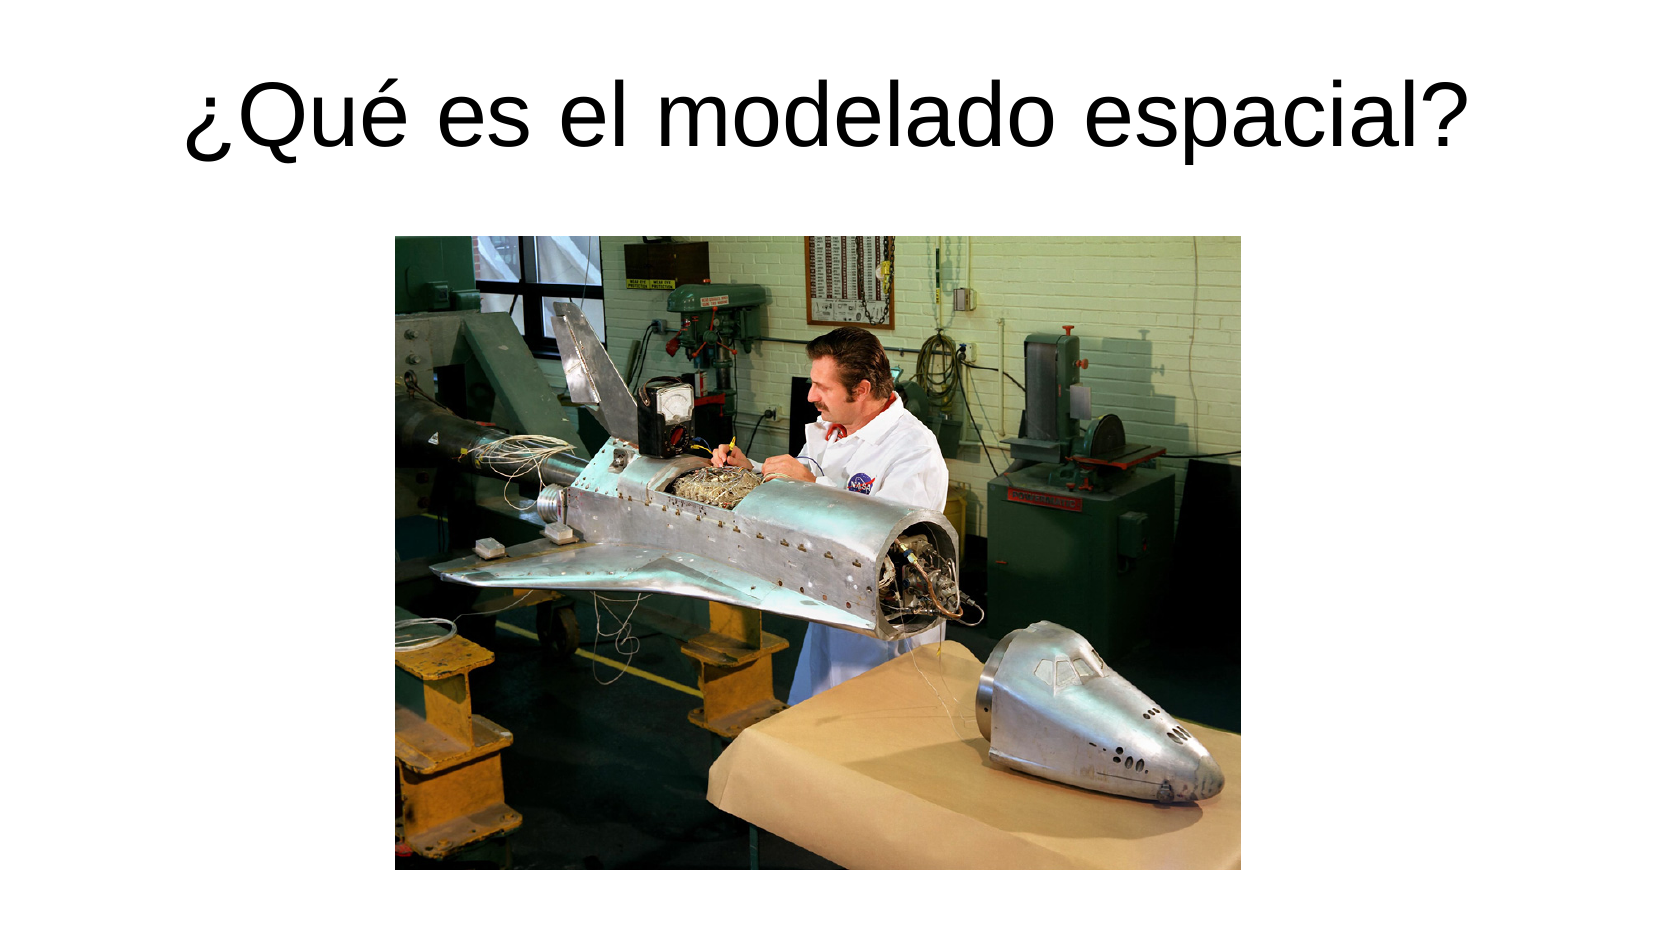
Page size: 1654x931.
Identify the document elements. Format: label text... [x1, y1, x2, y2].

picture [395, 236, 1241, 870]
title ¿Qué es el modelado espacial? [82, 37, 1571, 193]
